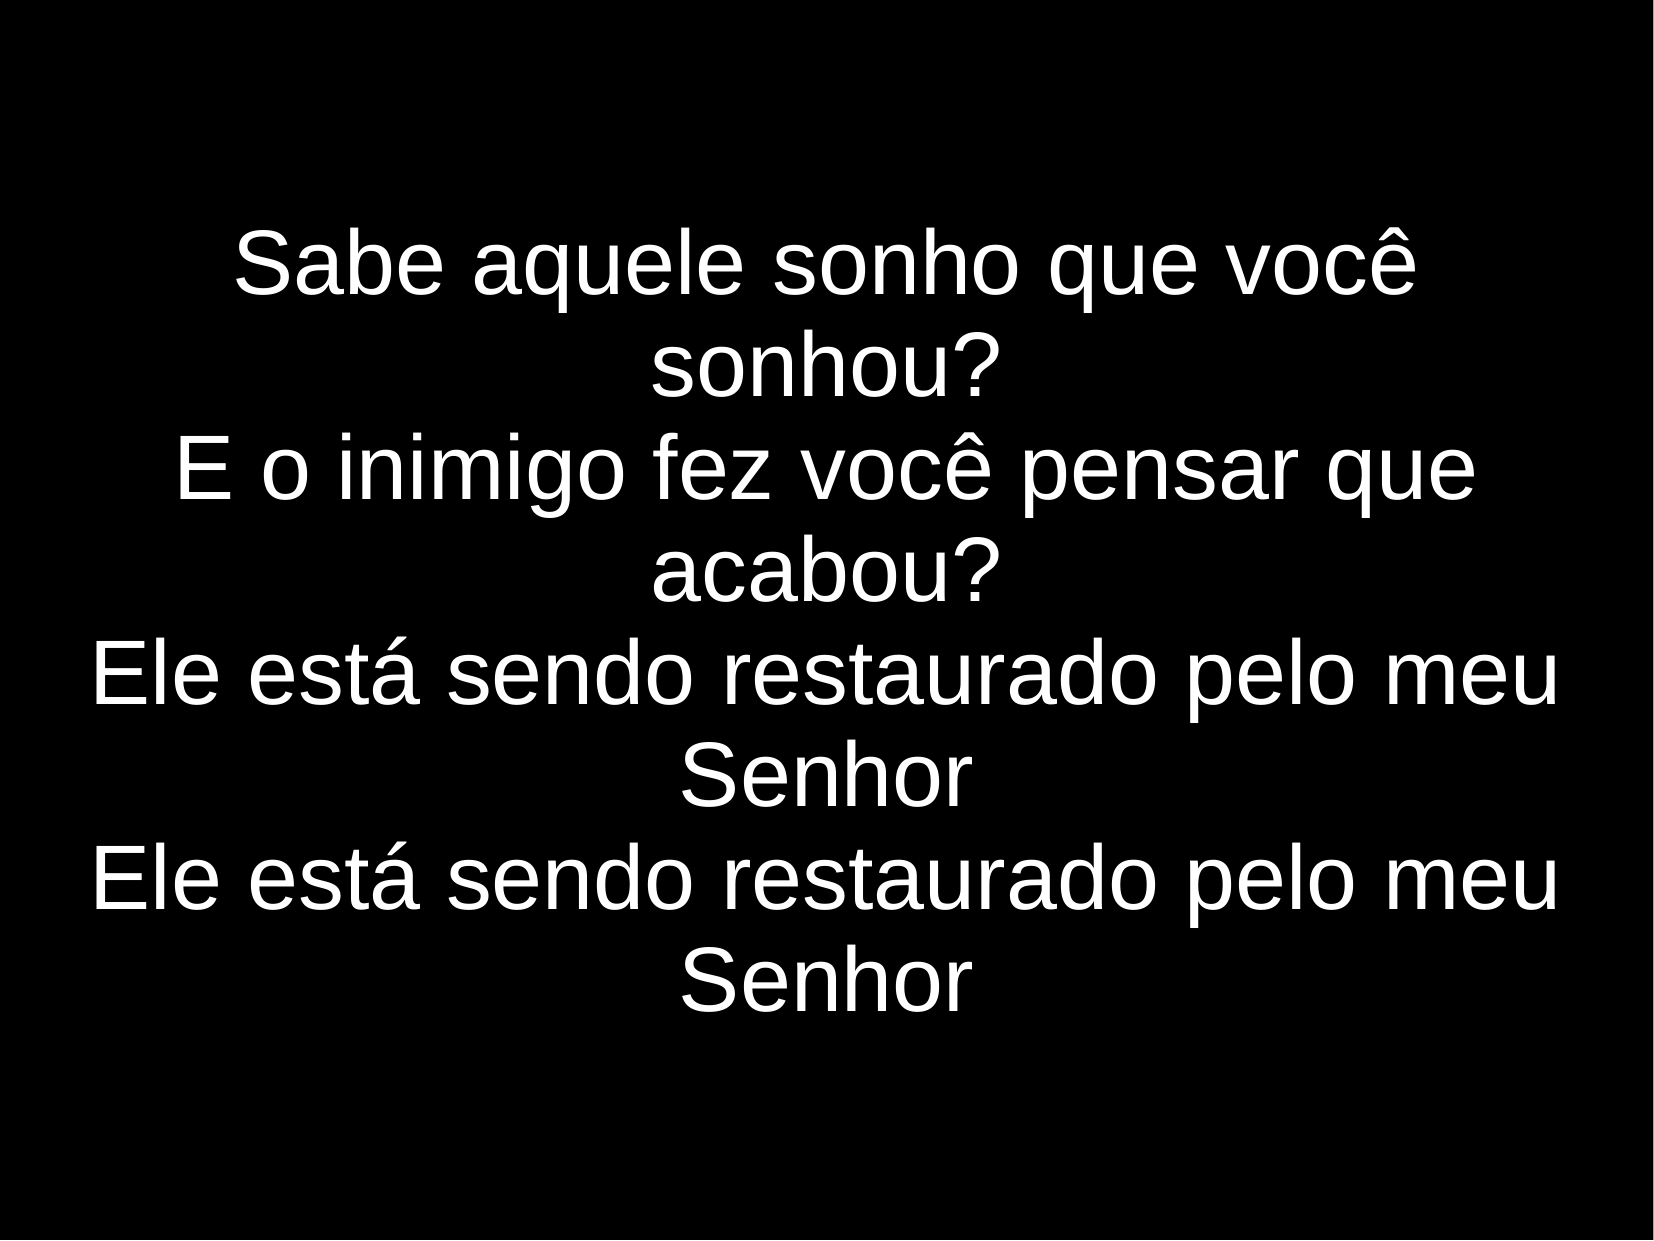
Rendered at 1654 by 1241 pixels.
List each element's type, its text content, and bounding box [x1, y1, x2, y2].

subtitle Sabe aquele sonho que você sonhou? E o inimigo fez você pensar que acabou? Ele está sendo restaurado pelo meu Senhor Ele está sendo restaurado pelo meu Senhor [82, 49, 1571, 1193]
